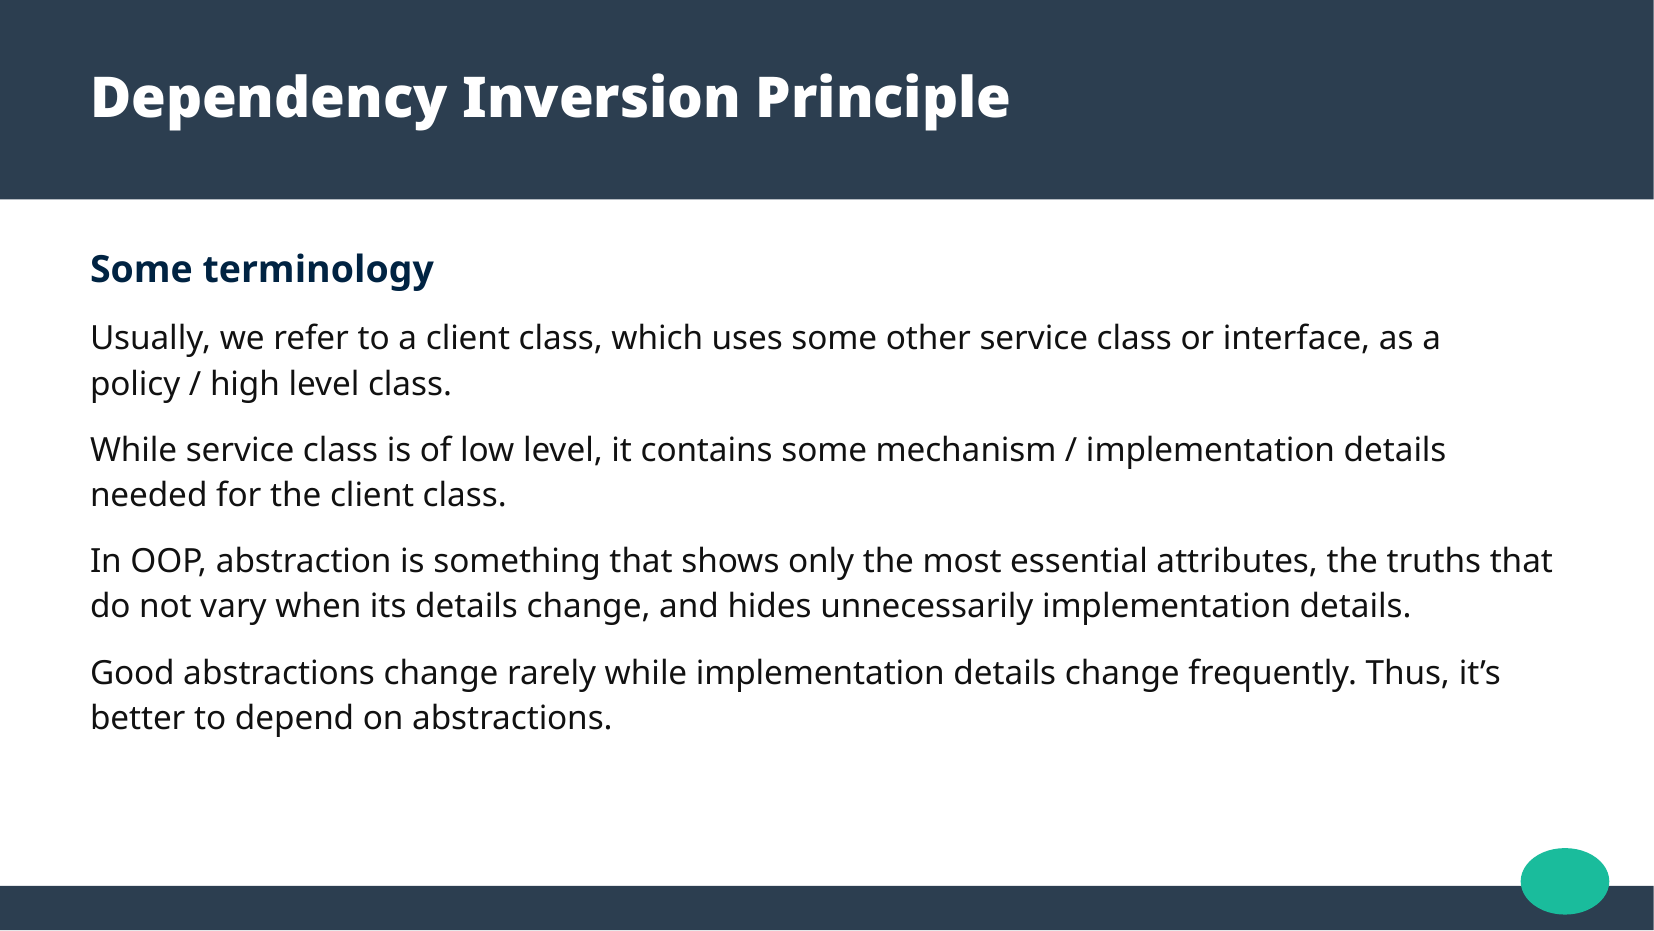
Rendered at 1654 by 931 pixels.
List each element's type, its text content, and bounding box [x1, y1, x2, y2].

title Dependency Inversion Principle [90, 37, 1595, 155]
subtitle Some terminology Usually, we refer to a client class, which uses some other service class or interface, as a policy / high level class. While service class is of low level, it contains some mechanism / implementation details needed for the client class. In OOP, abstraction is something that shows only the most essential attributes, the truths that do not vary when its details change, and hides unnecessarily implementation details. Good abstractions change rarely while implementation details change frequently. Thus, it’s better to depend on abstractions. [90, 242, 1556, 806]
